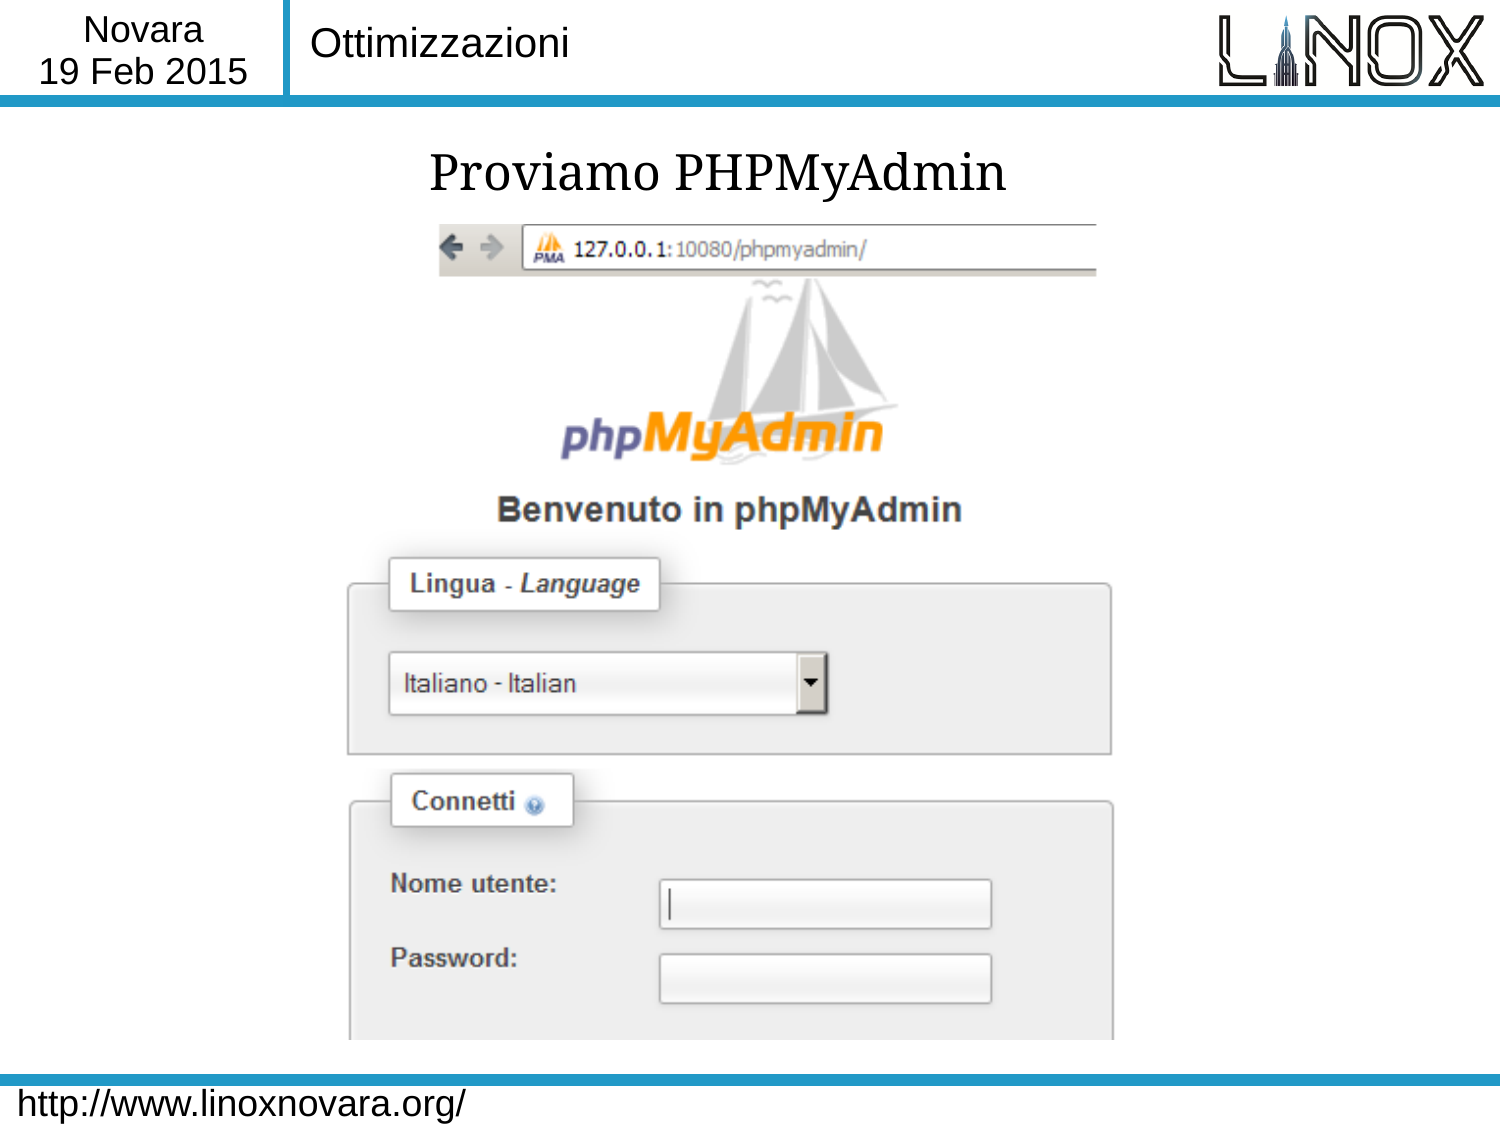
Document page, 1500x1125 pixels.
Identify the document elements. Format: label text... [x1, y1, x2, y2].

list Ottimizzazioni [295, 11, 1321, 87]
picture [0, 1074, 1500, 1086]
picture [0, 0, 1500, 107]
text_box Proviamo PHPMyAdmin [56, 129, 1382, 213]
picture [324, 224, 1134, 1040]
